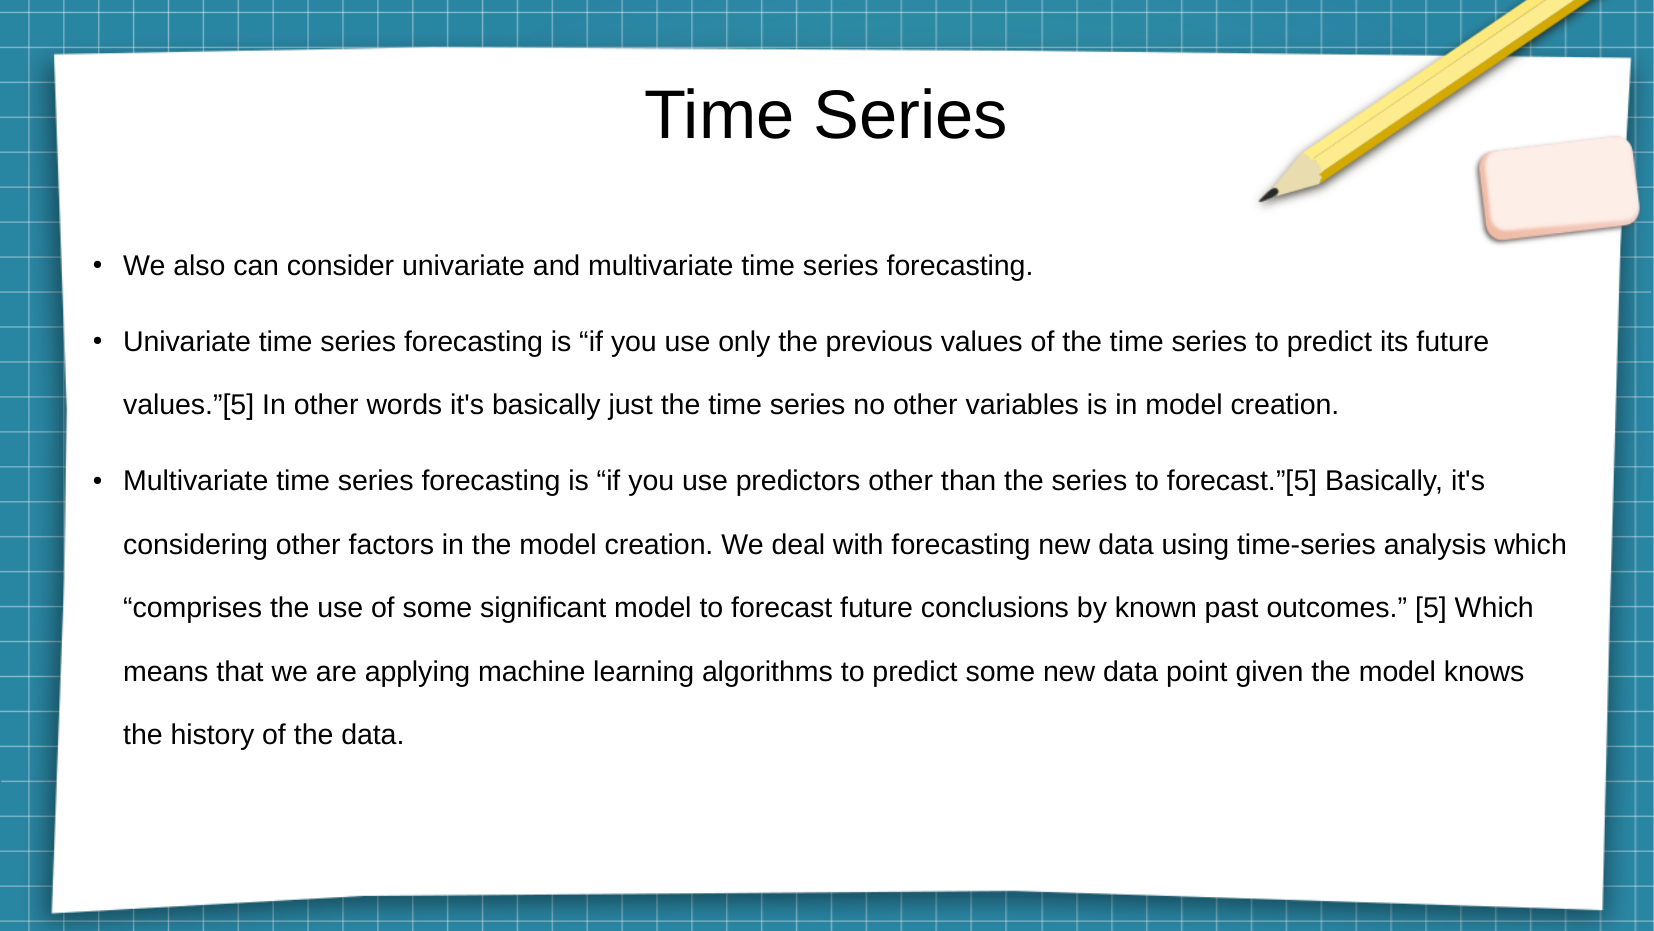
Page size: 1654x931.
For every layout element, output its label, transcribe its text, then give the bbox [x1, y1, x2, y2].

list We also can consider univariate and multivariate time series forecasting. Univariate time series forecasting is “if you use only the previous values of the time series to predict its future values.”[5] In other words it's basically just the time series no other variables is in model creation. Multivariate time series forecasting is “if you use predictors other than the series to forecast.”[5] Basically, it's considering other factors in the model creation. We deal with forecasting new data using time-series analysis which “comprises the use of some significant model to forecast future conclusions by known past outcomes.” [5] Which means that we are applying machine learning algorithms to predict some new data point given the model knows the history of the data. [82, 217, 1571, 758]
picture [0, 0, 1654, 931]
title Time Series [82, 37, 1571, 193]
